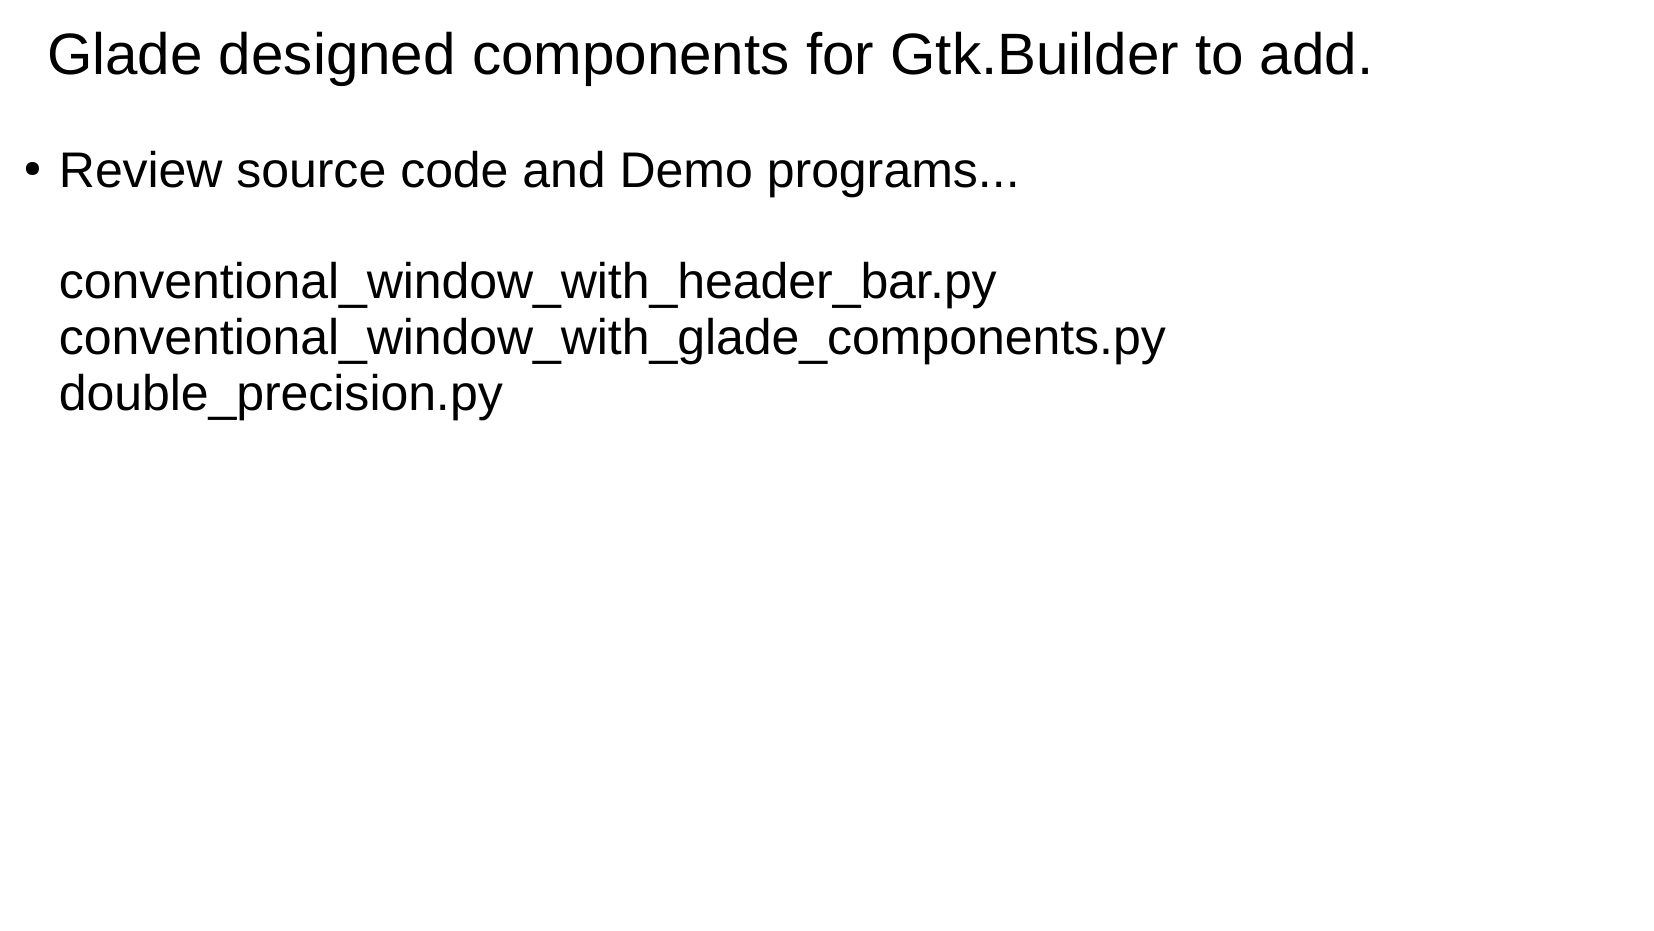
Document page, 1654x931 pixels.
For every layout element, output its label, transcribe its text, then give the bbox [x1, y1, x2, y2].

title Glade designed components for Gtk.Builder to add. [47, 16, 1571, 92]
title Review source code and Demo programs... conventional_window_with_header_bar.py conventional_window_with_glade_components.py double_precision.py [23, 142, 1548, 477]
